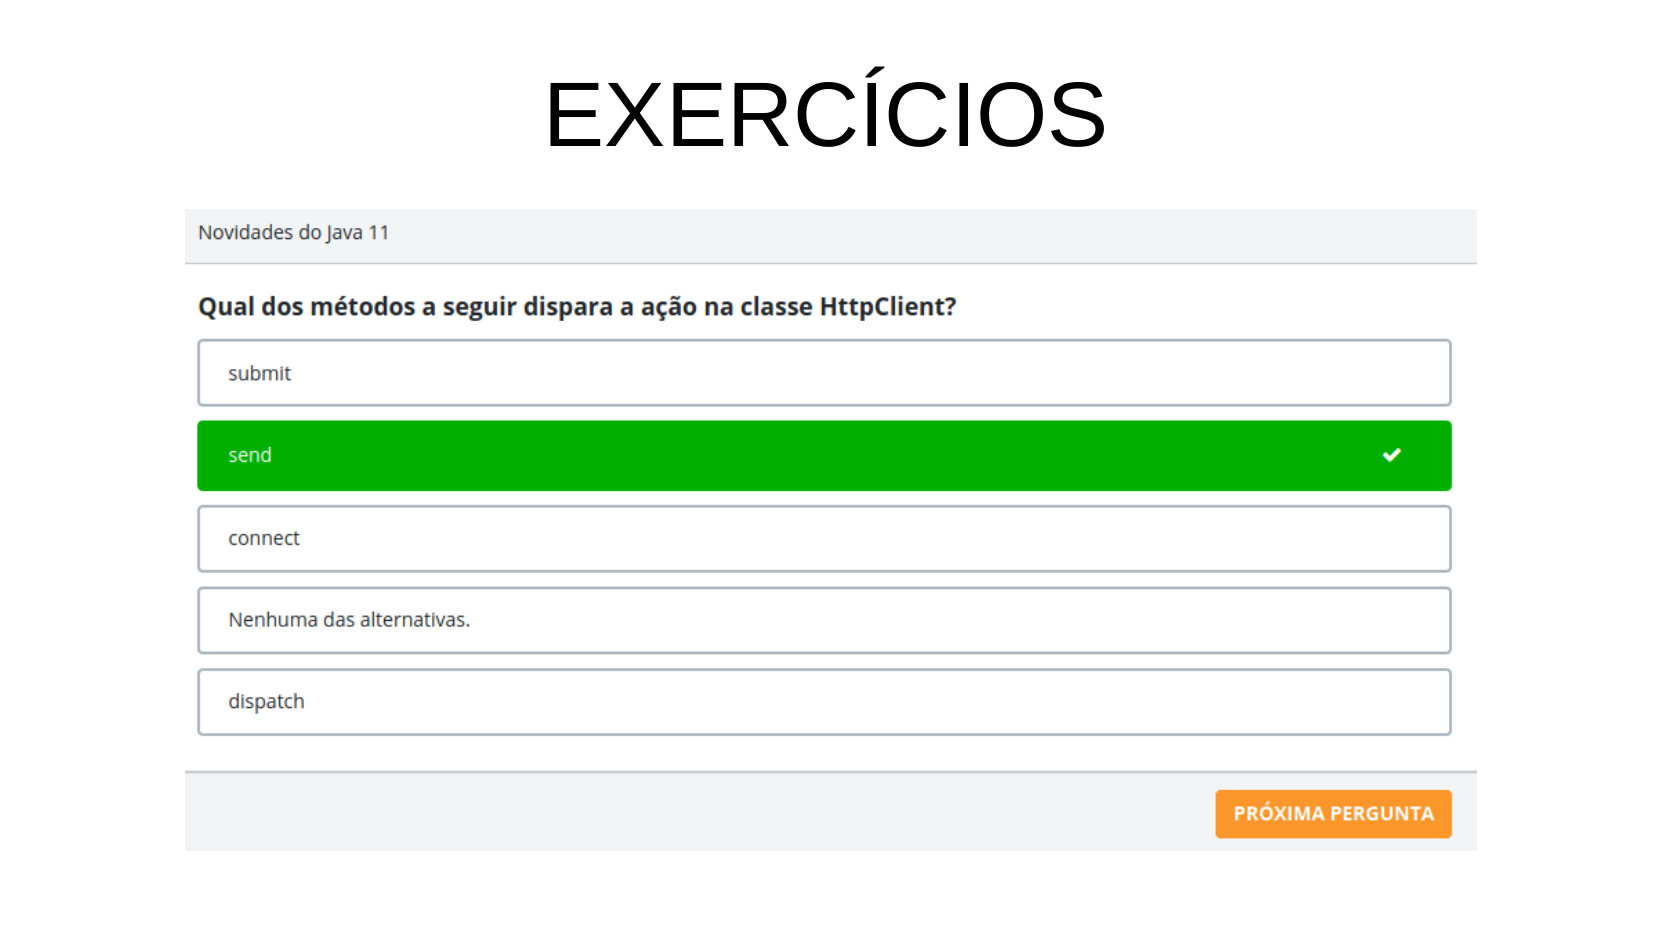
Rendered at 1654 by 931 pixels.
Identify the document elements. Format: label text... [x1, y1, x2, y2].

title EXERCÍCIOS [82, 37, 1571, 193]
picture [185, 209, 1477, 851]
